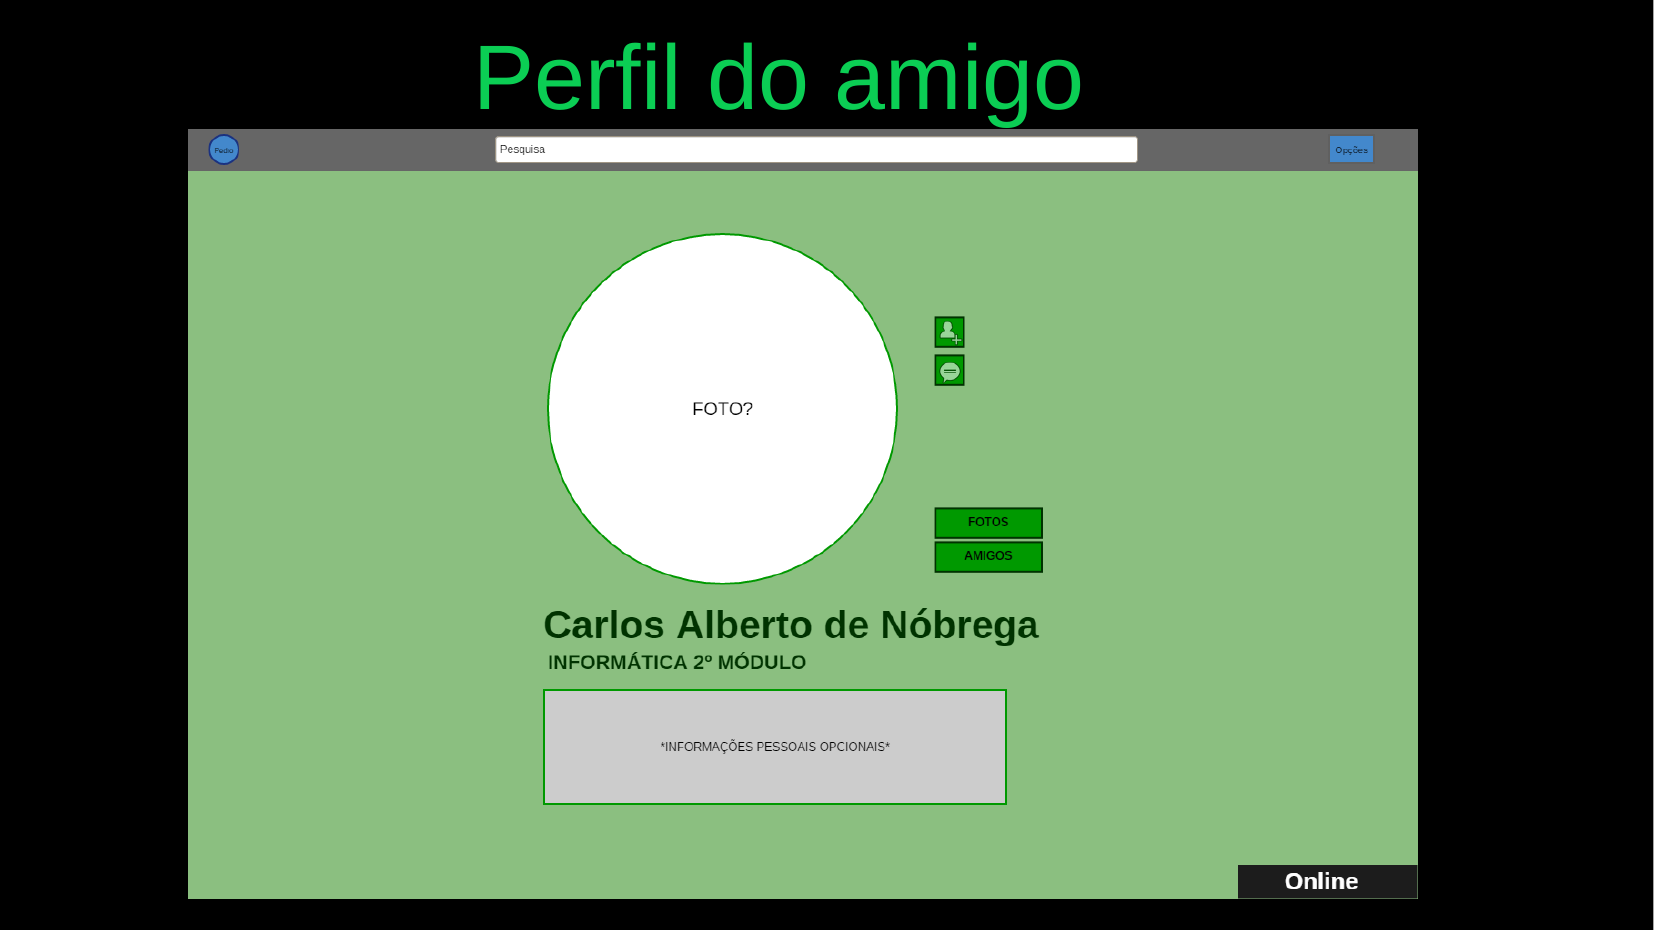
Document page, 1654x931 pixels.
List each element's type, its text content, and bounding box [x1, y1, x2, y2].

title Perfil do amigo [35, 0, 1524, 181]
picture [188, 129, 1418, 899]
